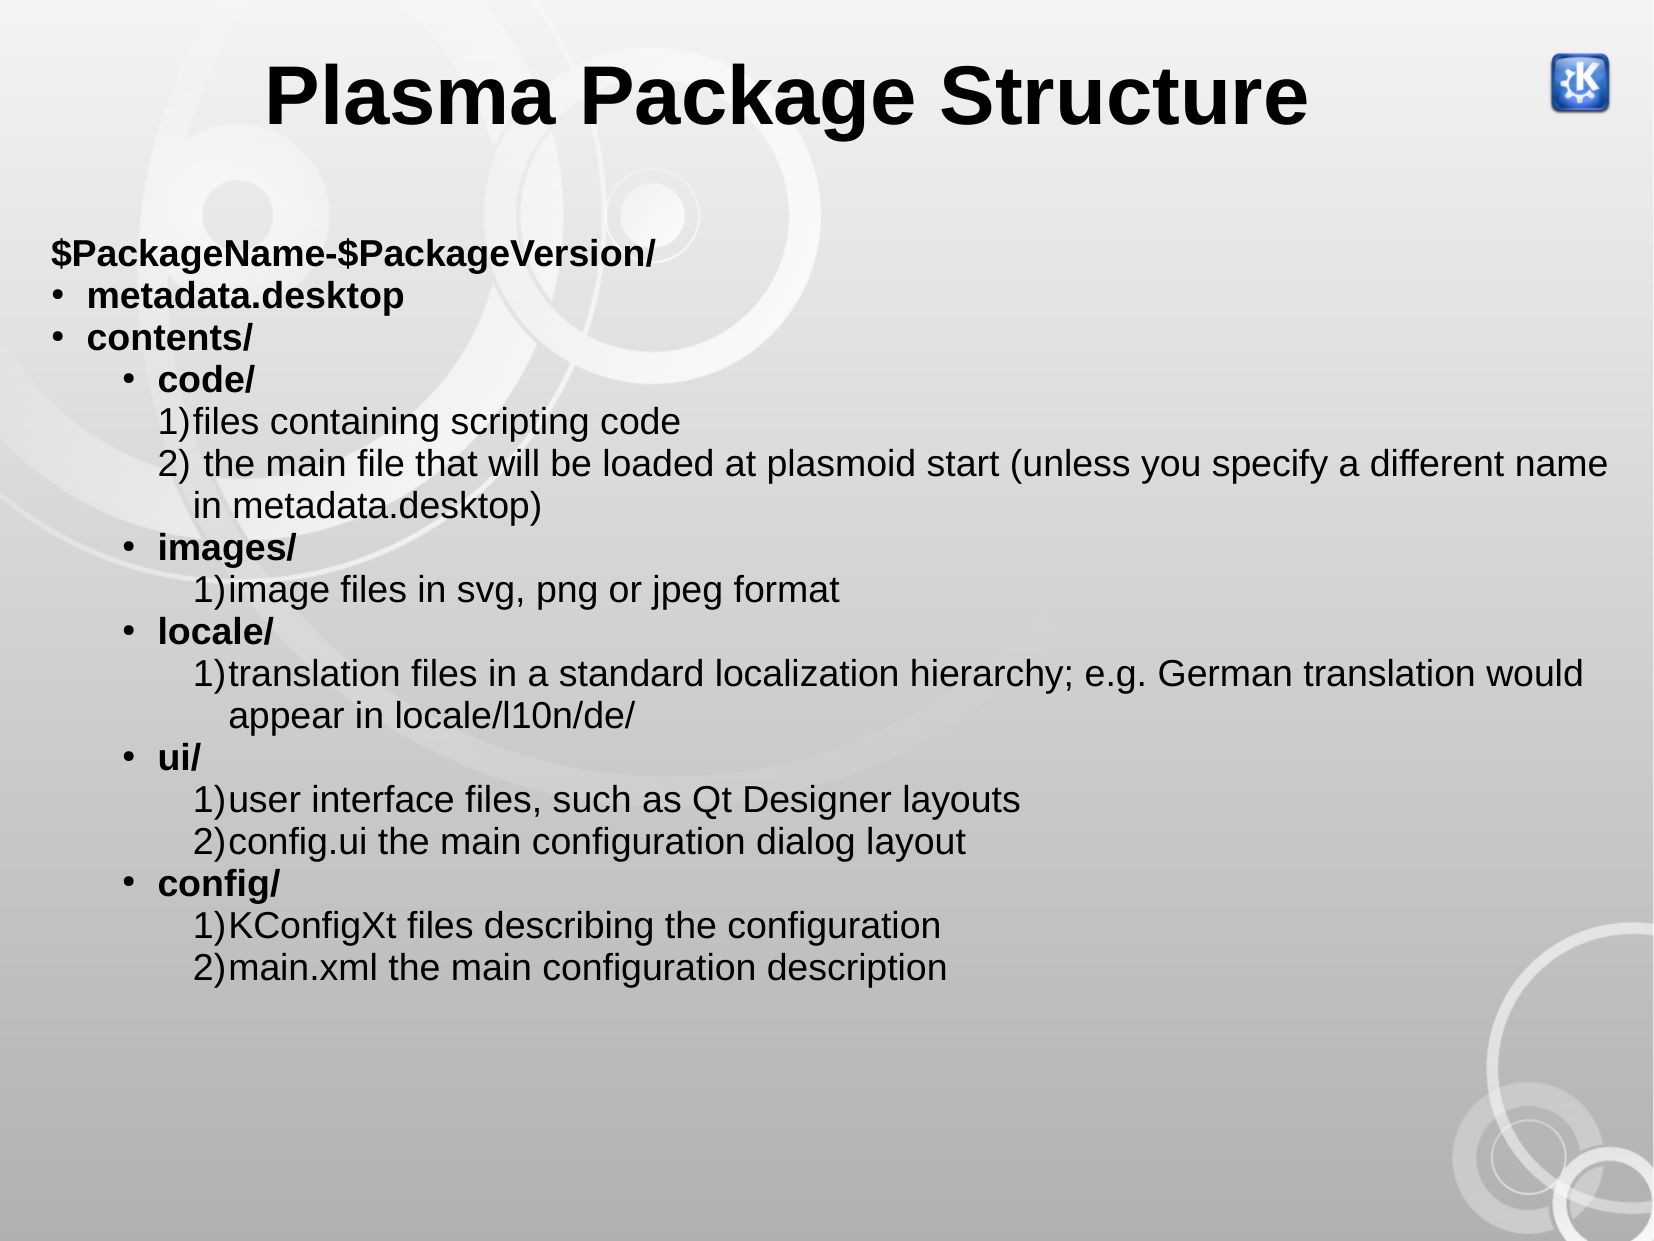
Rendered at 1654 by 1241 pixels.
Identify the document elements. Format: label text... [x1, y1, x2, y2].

picture [0, 0, 1654, 1241]
text_box Plasma Package Structure [15, 41, 1561, 150]
text_box $PackageName-$PackageVersion/ metadata.desktop contents/ code/ files containing scripting code the main file that will be loaded at plasmoid start (unless you specify a different name in metadata.desktop) images/ image files in svg, png or jpeg format locale/ translation files in a standard localization hierarchy; e.g. German translation would appear in locale/l10n/de/ ui/ user interface files, such as Qt Designer layouts config.ui the main configuration dialog layout config/ KConfigXt files describing the configuration main.xml the main configuration description [36, 225, 1642, 1038]
